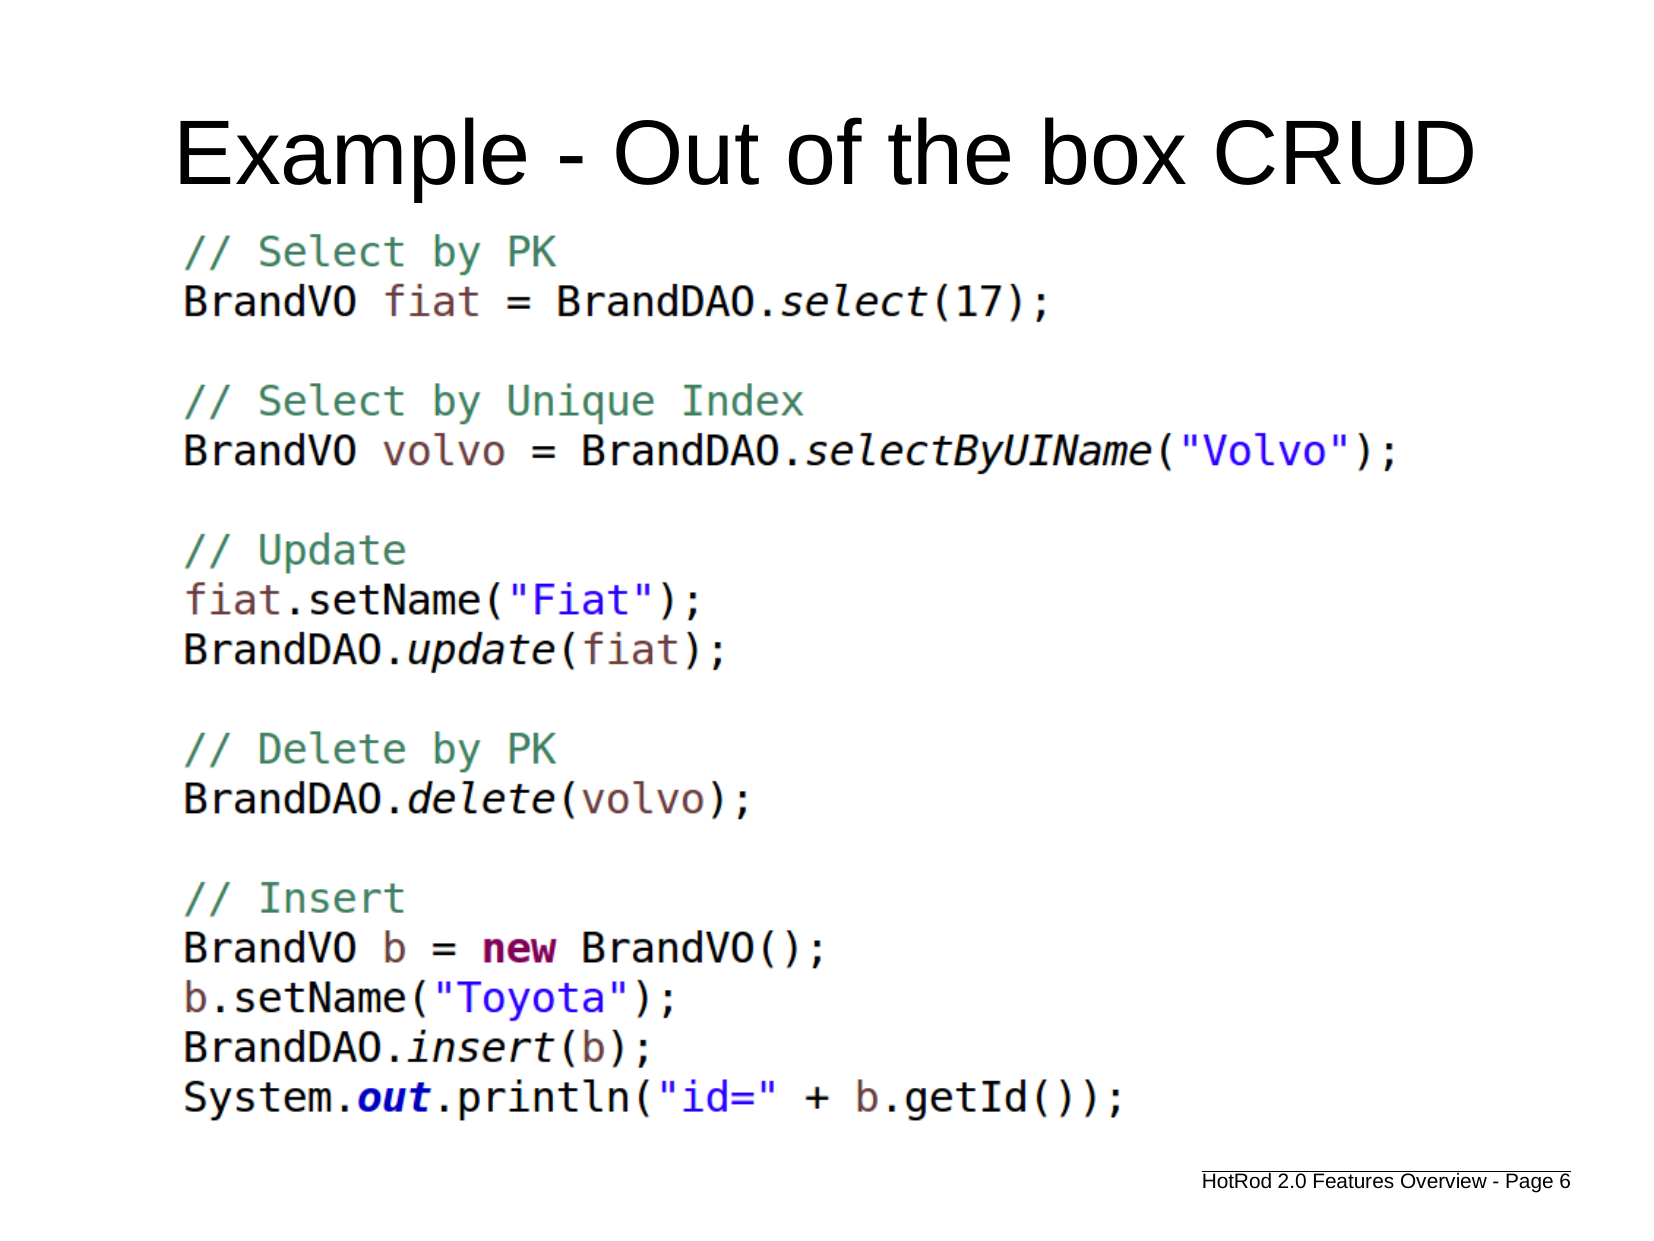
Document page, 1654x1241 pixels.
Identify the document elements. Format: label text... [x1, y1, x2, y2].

title Example - Out of the box CRUD [82, 49, 1571, 257]
picture [180, 230, 1400, 1126]
